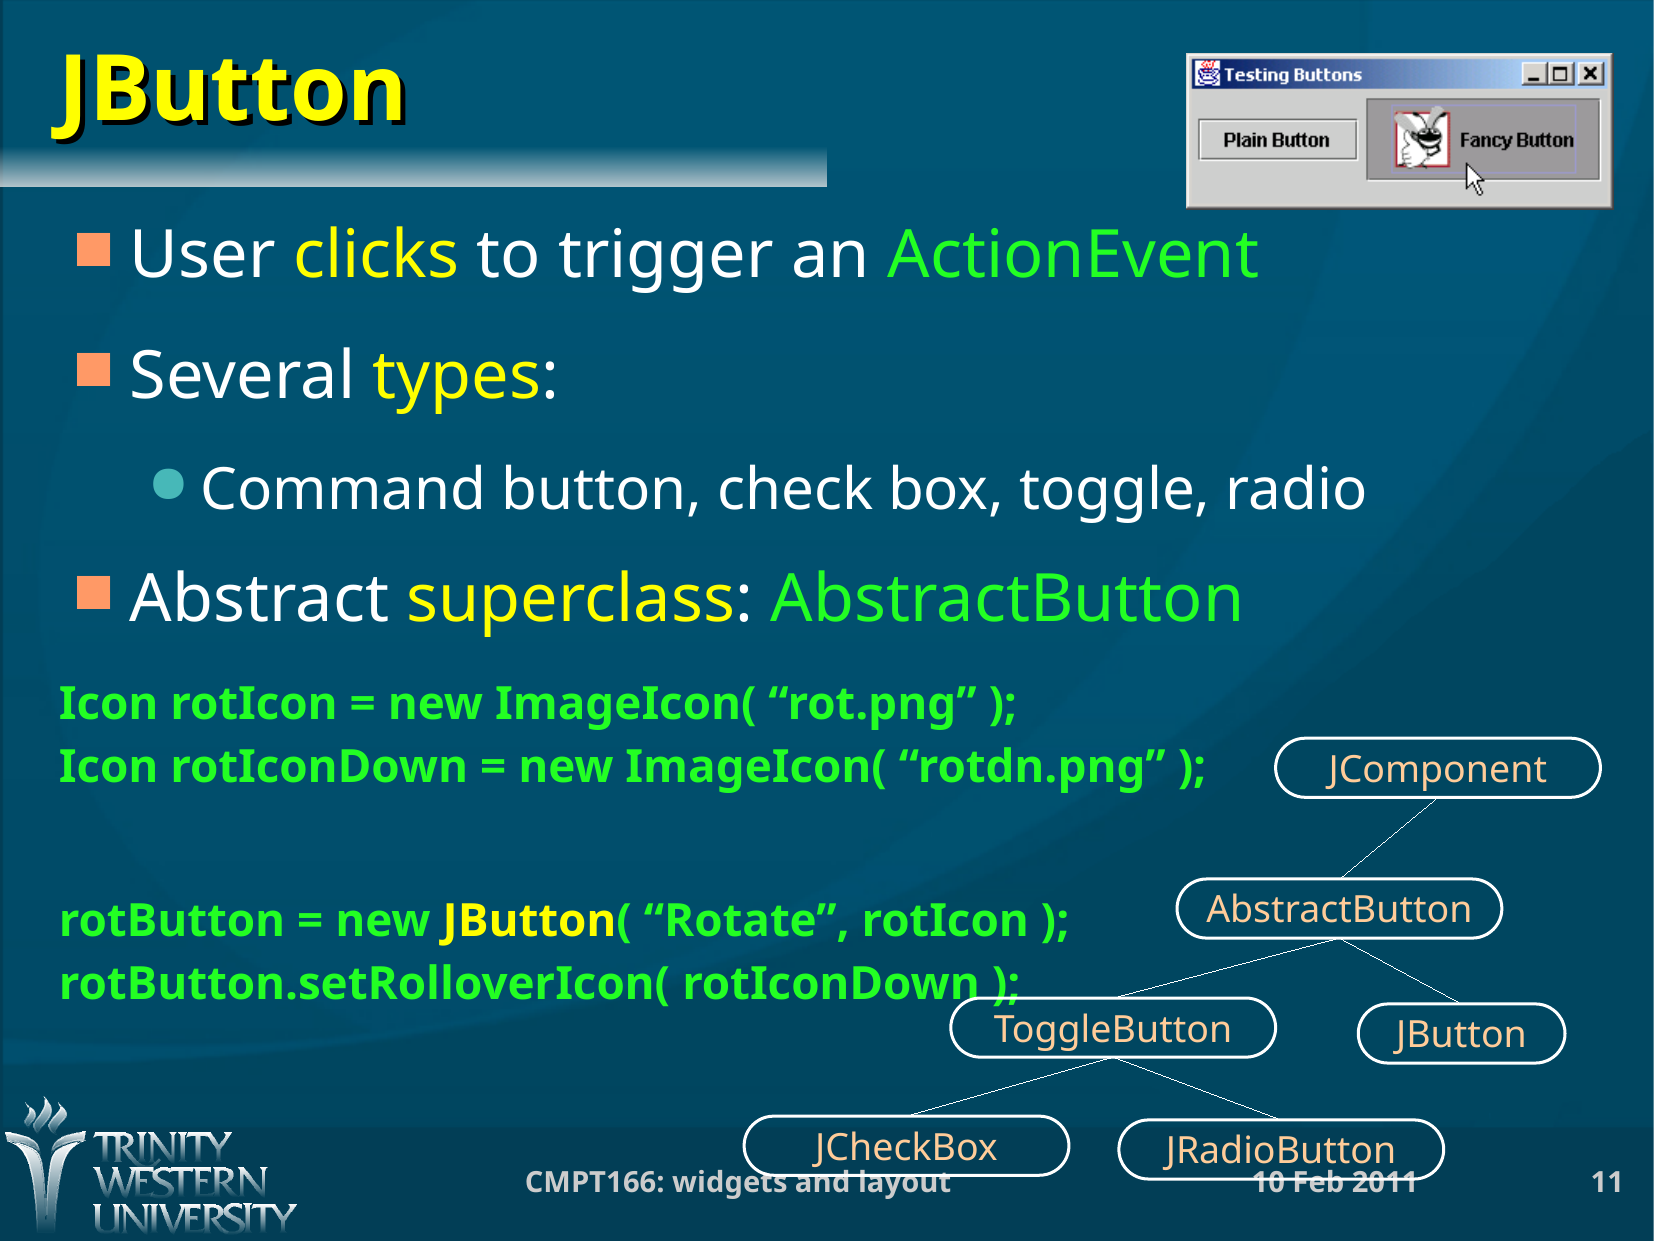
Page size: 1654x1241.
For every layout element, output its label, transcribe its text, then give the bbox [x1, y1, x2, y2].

text_box JComponent [1275, 738, 1601, 798]
text_box JButton [1358, 1003, 1566, 1064]
title JButton [59, 19, 1595, 148]
list User clicks to trigger an ActionEvent Several types: Command button, check box, toggle, radio Abstract superclass: AbstractButton Icon rotIcon = new ImageIcon( “rot.png” ); Icon rotIconDown = new ImageIcon( “rotdn.png” ); rotButton = new JButton( “Rotate”, rotIcon ); rotButton.setRolloverIcon( rotIconDown ); [59, 206, 1625, 916]
picture [1187, 54, 1613, 209]
picture [38, 1227, 54, 1232]
list Event classes are in package java.awt.event e.g., the ActionListener interface uses the actionPerformed() method on an ActionEvent object [0, 154, 827, 158]
text_box JRadioButton [1118, 1119, 1444, 1180]
text_box ToggleButton [950, 998, 1276, 1058]
text_box JCheckBox [744, 1116, 1069, 1176]
text_box AbstractButton [1177, 878, 1502, 939]
